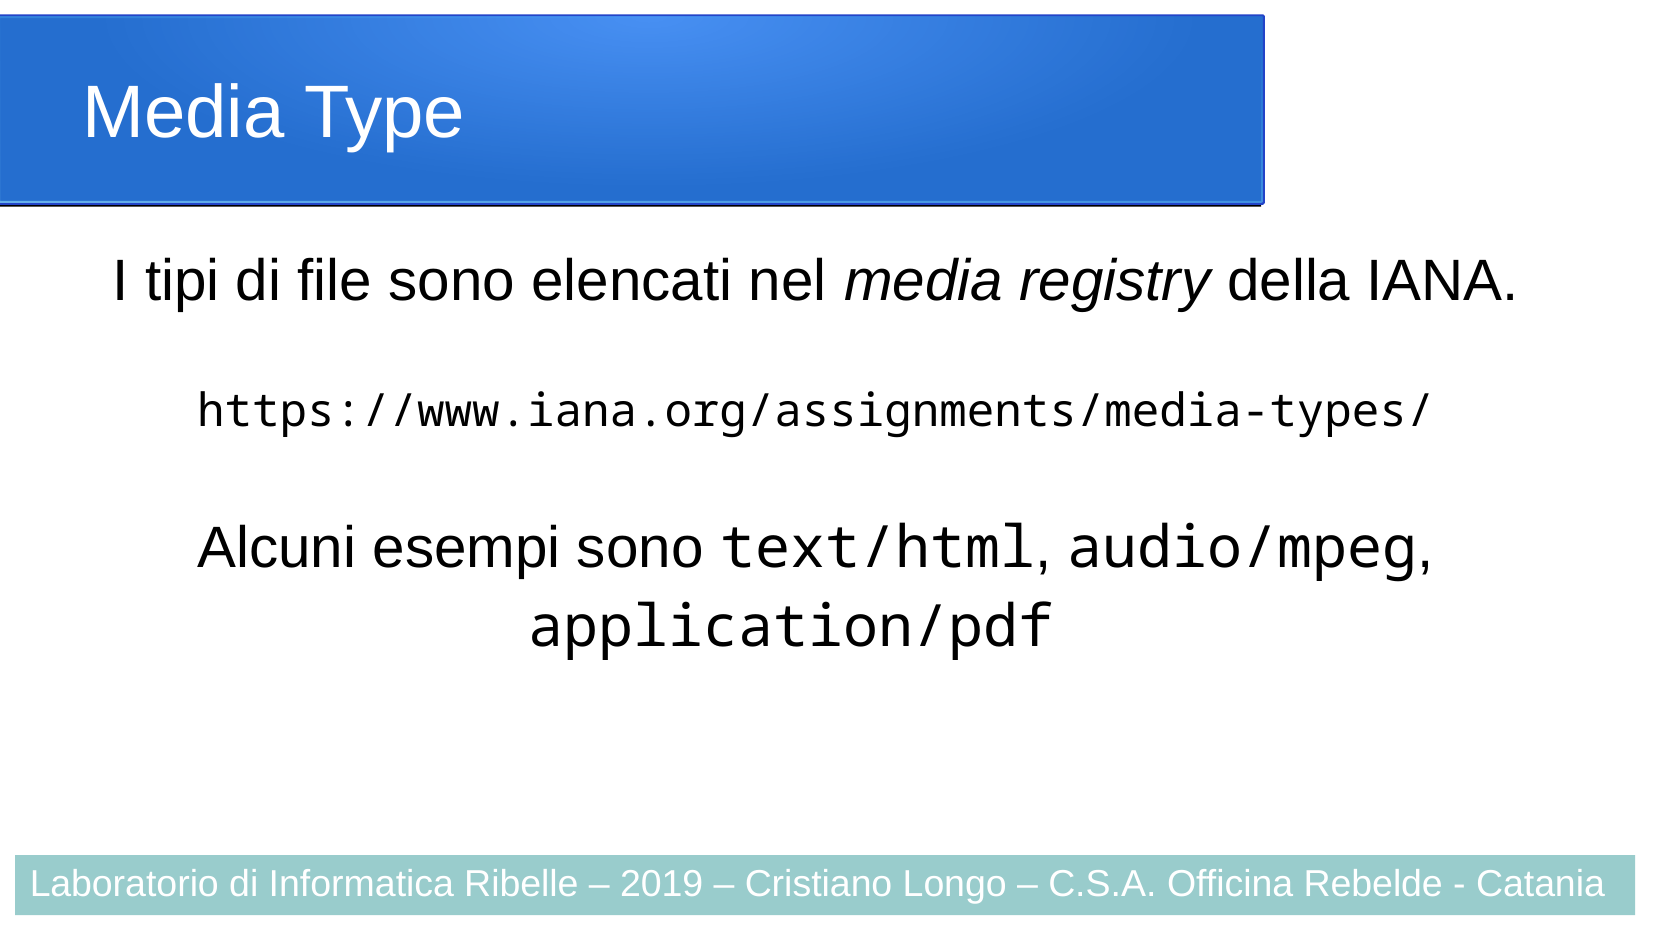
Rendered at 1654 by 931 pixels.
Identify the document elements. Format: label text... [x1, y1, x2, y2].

subtitle I tipi di file sono elencati nel media registry della IANA. https://www.iana.org/assignments/media-types/ Alcuni esempi sono text/html, audio/mpeg, application/pdf [71, 270, 1561, 641]
title Media Type [82, 35, 1235, 189]
text_box Laboratorio di Informatica Ribelle – 2019 – Cristiano Longo – C.S.A. Officina Rebelde - Catania [15, 855, 1636, 916]
